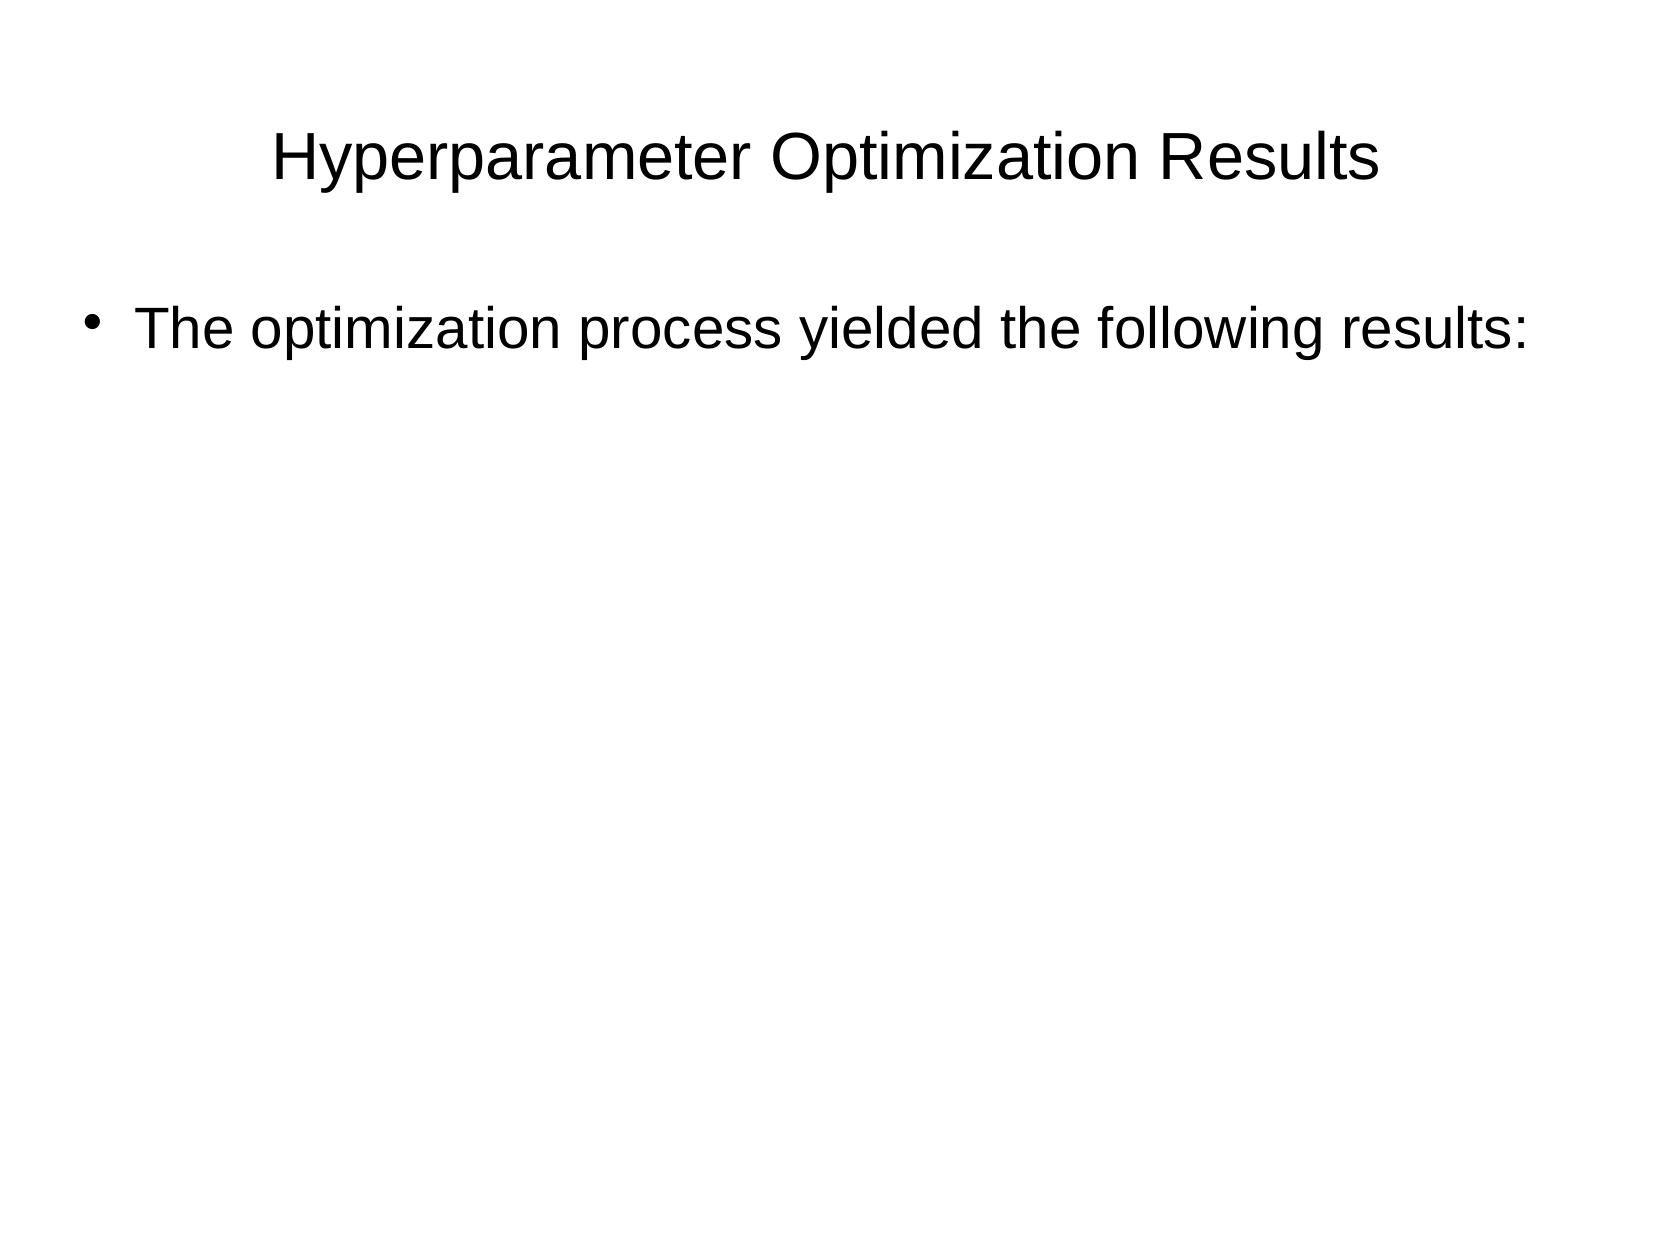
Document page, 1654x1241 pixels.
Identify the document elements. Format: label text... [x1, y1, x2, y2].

text_box The optimization process yielded the following results: [82, 290, 1571, 1010]
text_box Hyperparameter Optimization Results [82, 49, 1571, 257]
